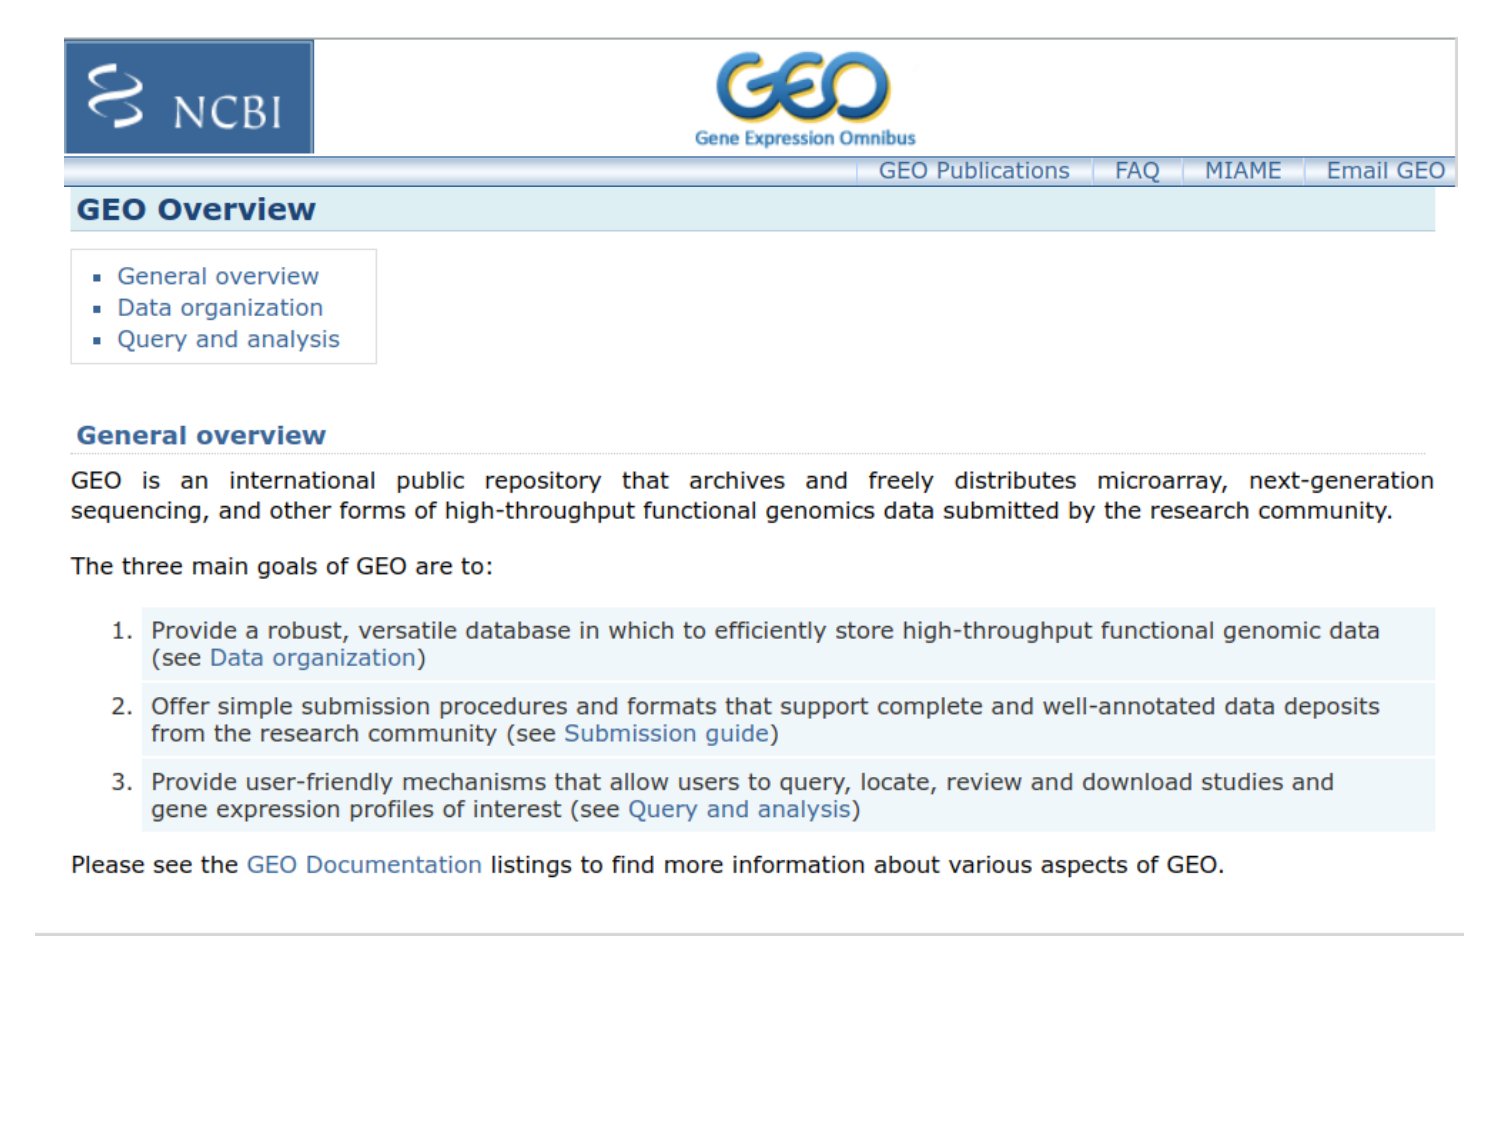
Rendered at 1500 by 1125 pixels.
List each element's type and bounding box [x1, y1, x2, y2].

picture [35, 37, 1464, 936]
